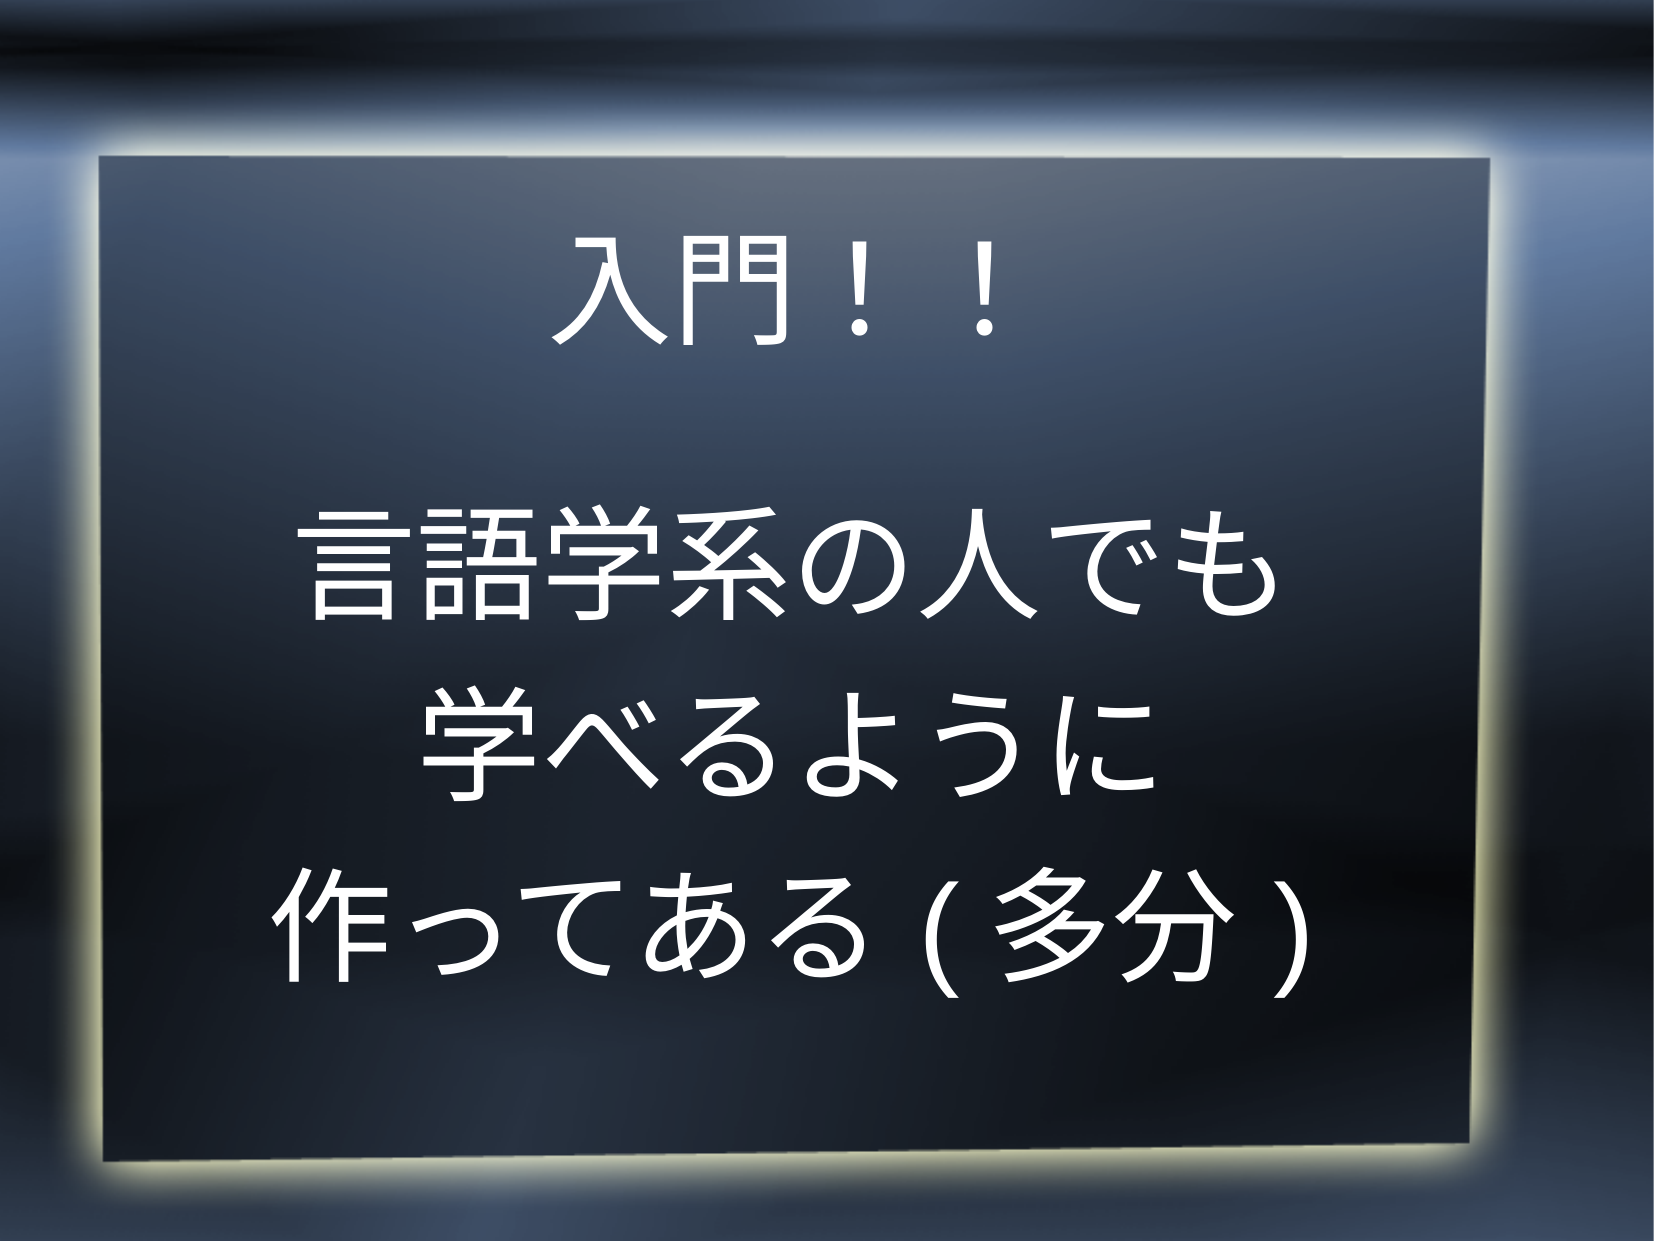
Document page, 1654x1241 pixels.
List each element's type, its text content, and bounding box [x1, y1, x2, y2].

picture [0, 0, 1654, 1241]
subtitle 言語学系の人でも 学べるように 作ってある(多分) [135, 472, 1447, 1114]
title 入門！！ [88, 177, 1506, 384]
